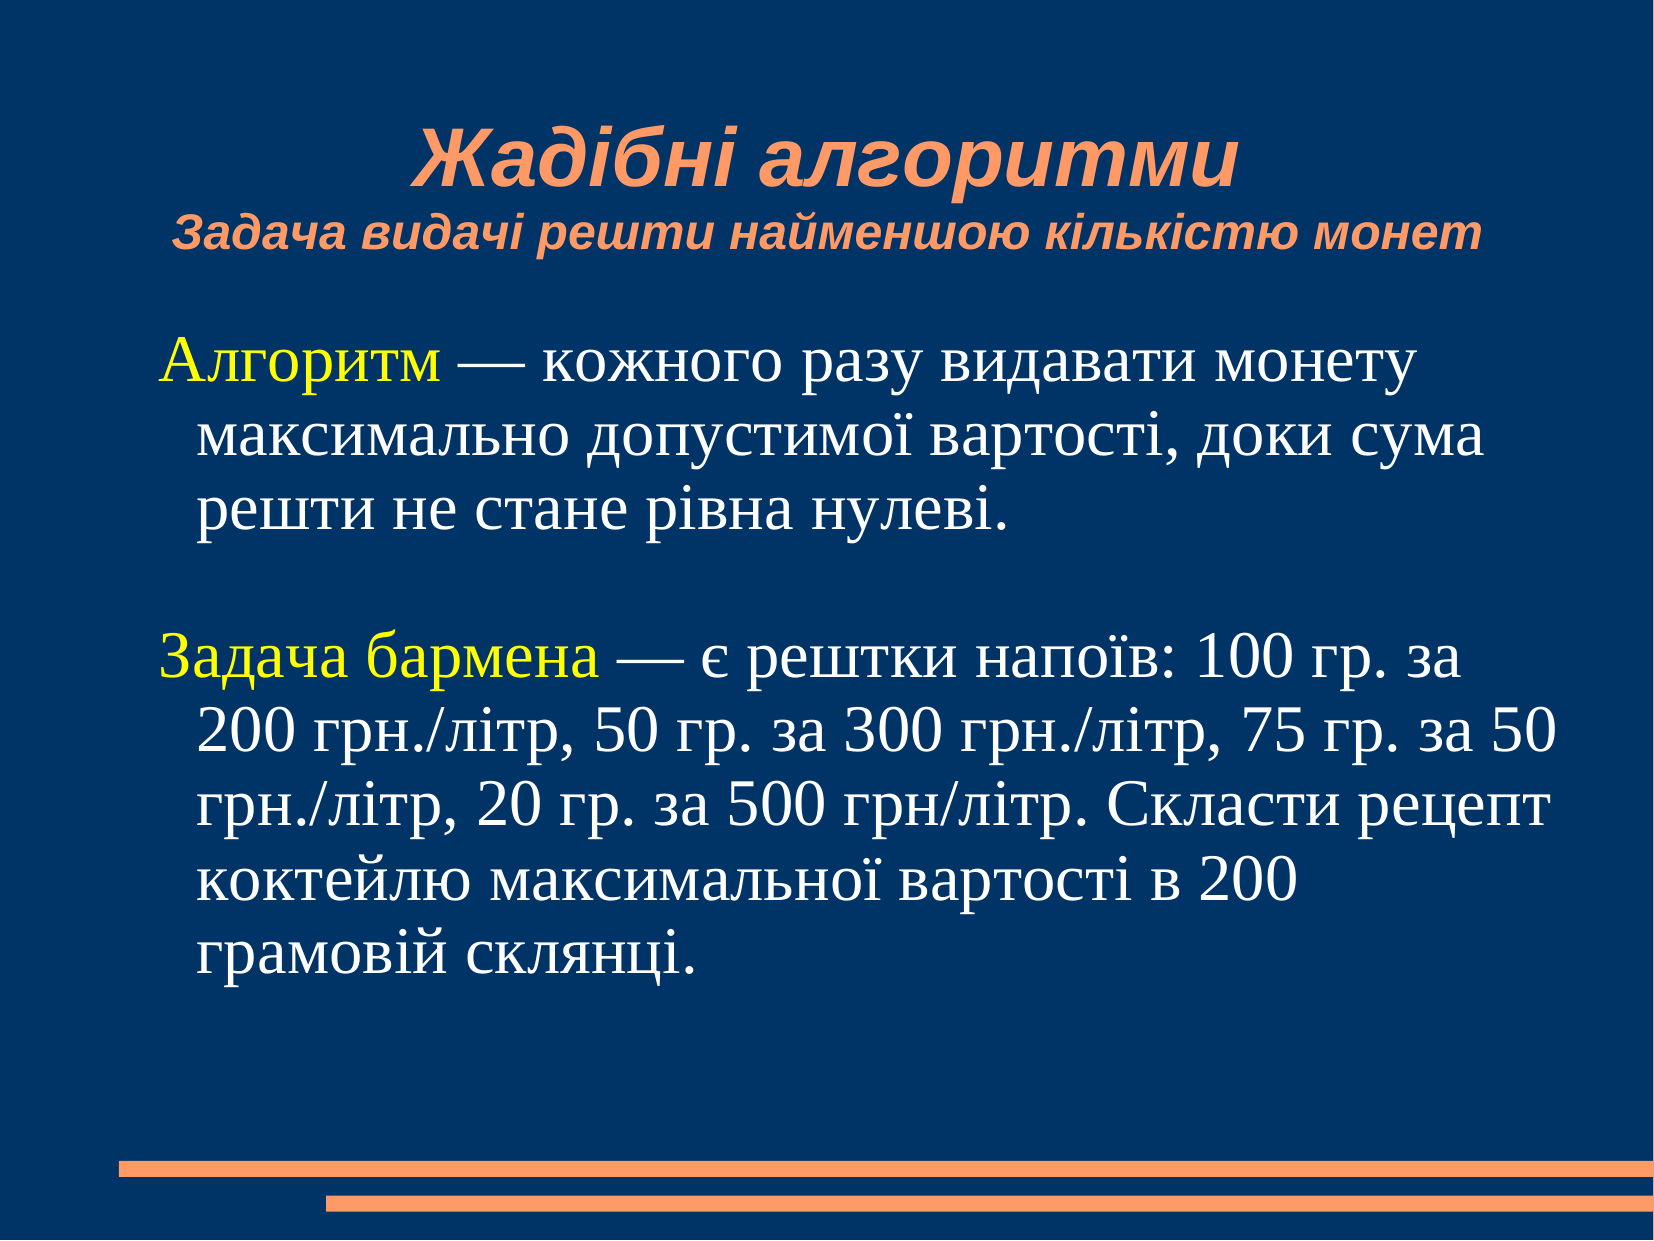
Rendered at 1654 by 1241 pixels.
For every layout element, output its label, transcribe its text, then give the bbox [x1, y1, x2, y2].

list Алгоритм — кожного разу видавати монету максимально допустимої вартості, доки сума решти не стане рівна нулеві. Задача бармена — є рештки напоїв: 100 гр. за 200 грн./літр, 50 гр. за 300 грн./літр, 75 гр. за 50 грн./літр, 20 гр. за 500 грн/літр. Скласти рецепт коктейлю максимальної вартості в 200 грамовій склянці. [121, 322, 1561, 1132]
title Жадібні алгоритми Задача видачі решти найменшою кількістю монет [121, 46, 1534, 325]
